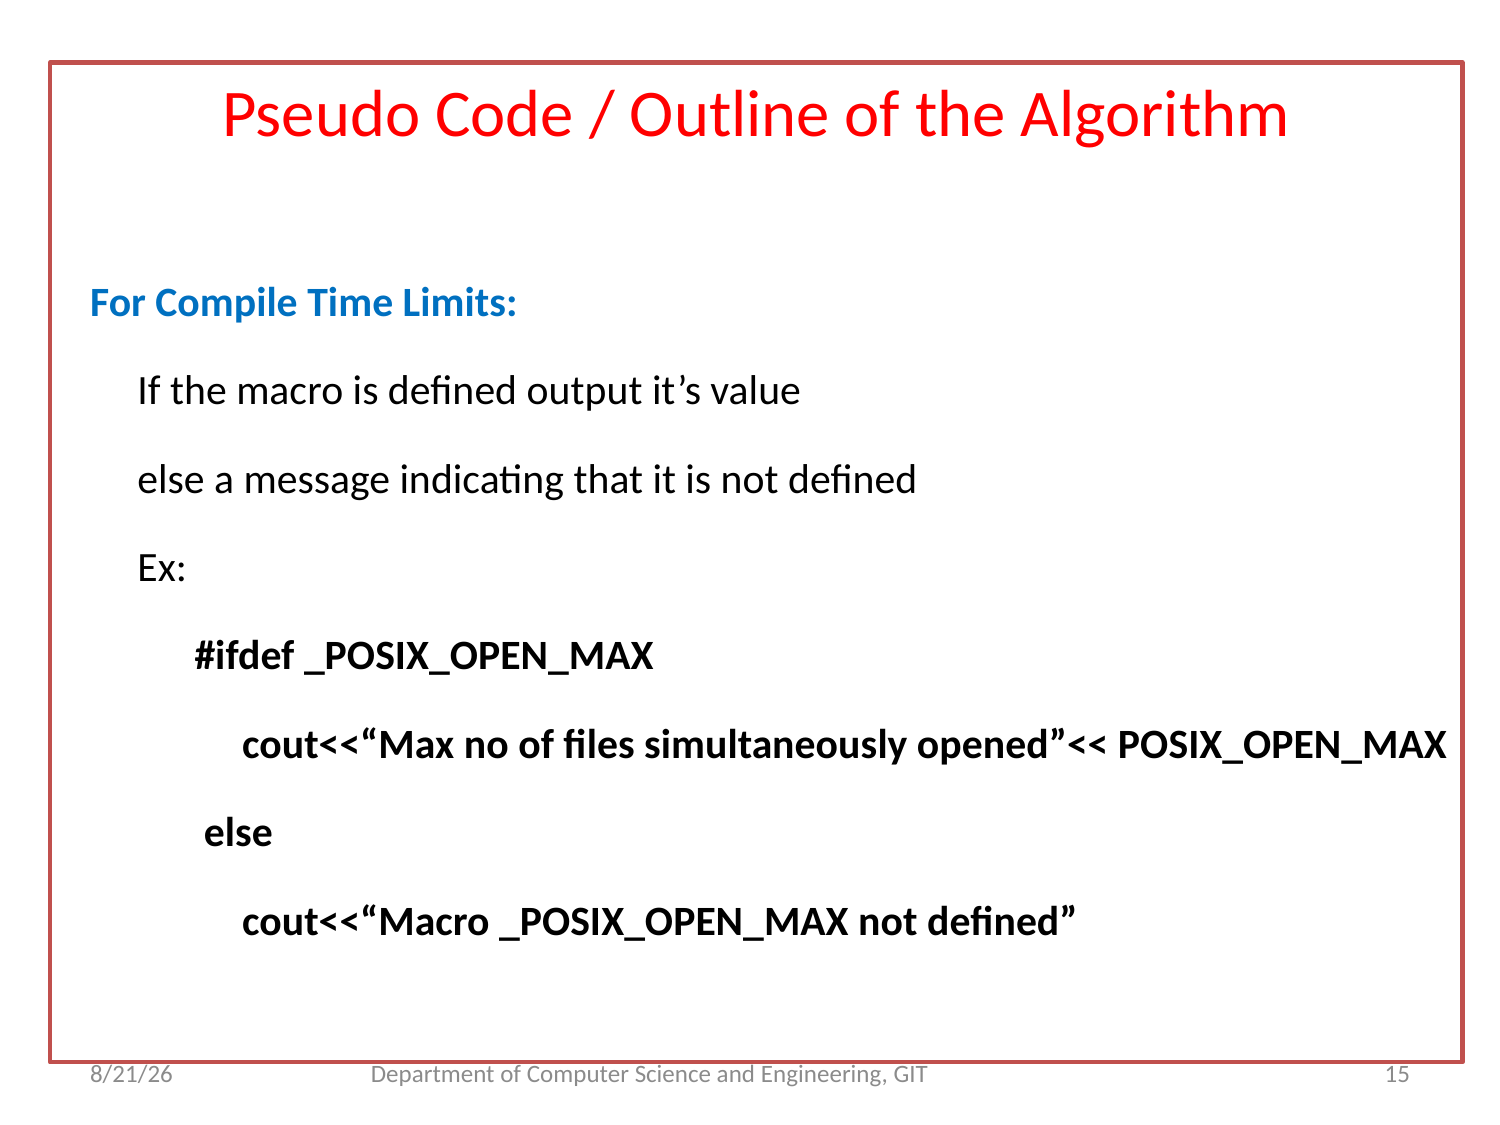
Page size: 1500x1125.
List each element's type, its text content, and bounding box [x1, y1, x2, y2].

slide_number <number> [1074, 1063, 1425, 1103]
slide_number 9/19/18 [75, 1063, 425, 1103]
footer Department of Computer Science and Engineering, GIT [425, 1063, 988, 1103]
text_box For Compile Time Limits: If the macro is defined output it’s value else a message indicating that it is not defined Ex: #ifdef _POSIX_OPEN_MAX cout<<“Max no of files simultaneously opened”<< POSIX_OPEN_MAX else cout<<“Macro _POSIX_OPEN_MAX not defined” [75, 237, 1475, 1063]
subtitle Pseudo Code / Outline of the Algorithm [50, 62, 1463, 1063]
